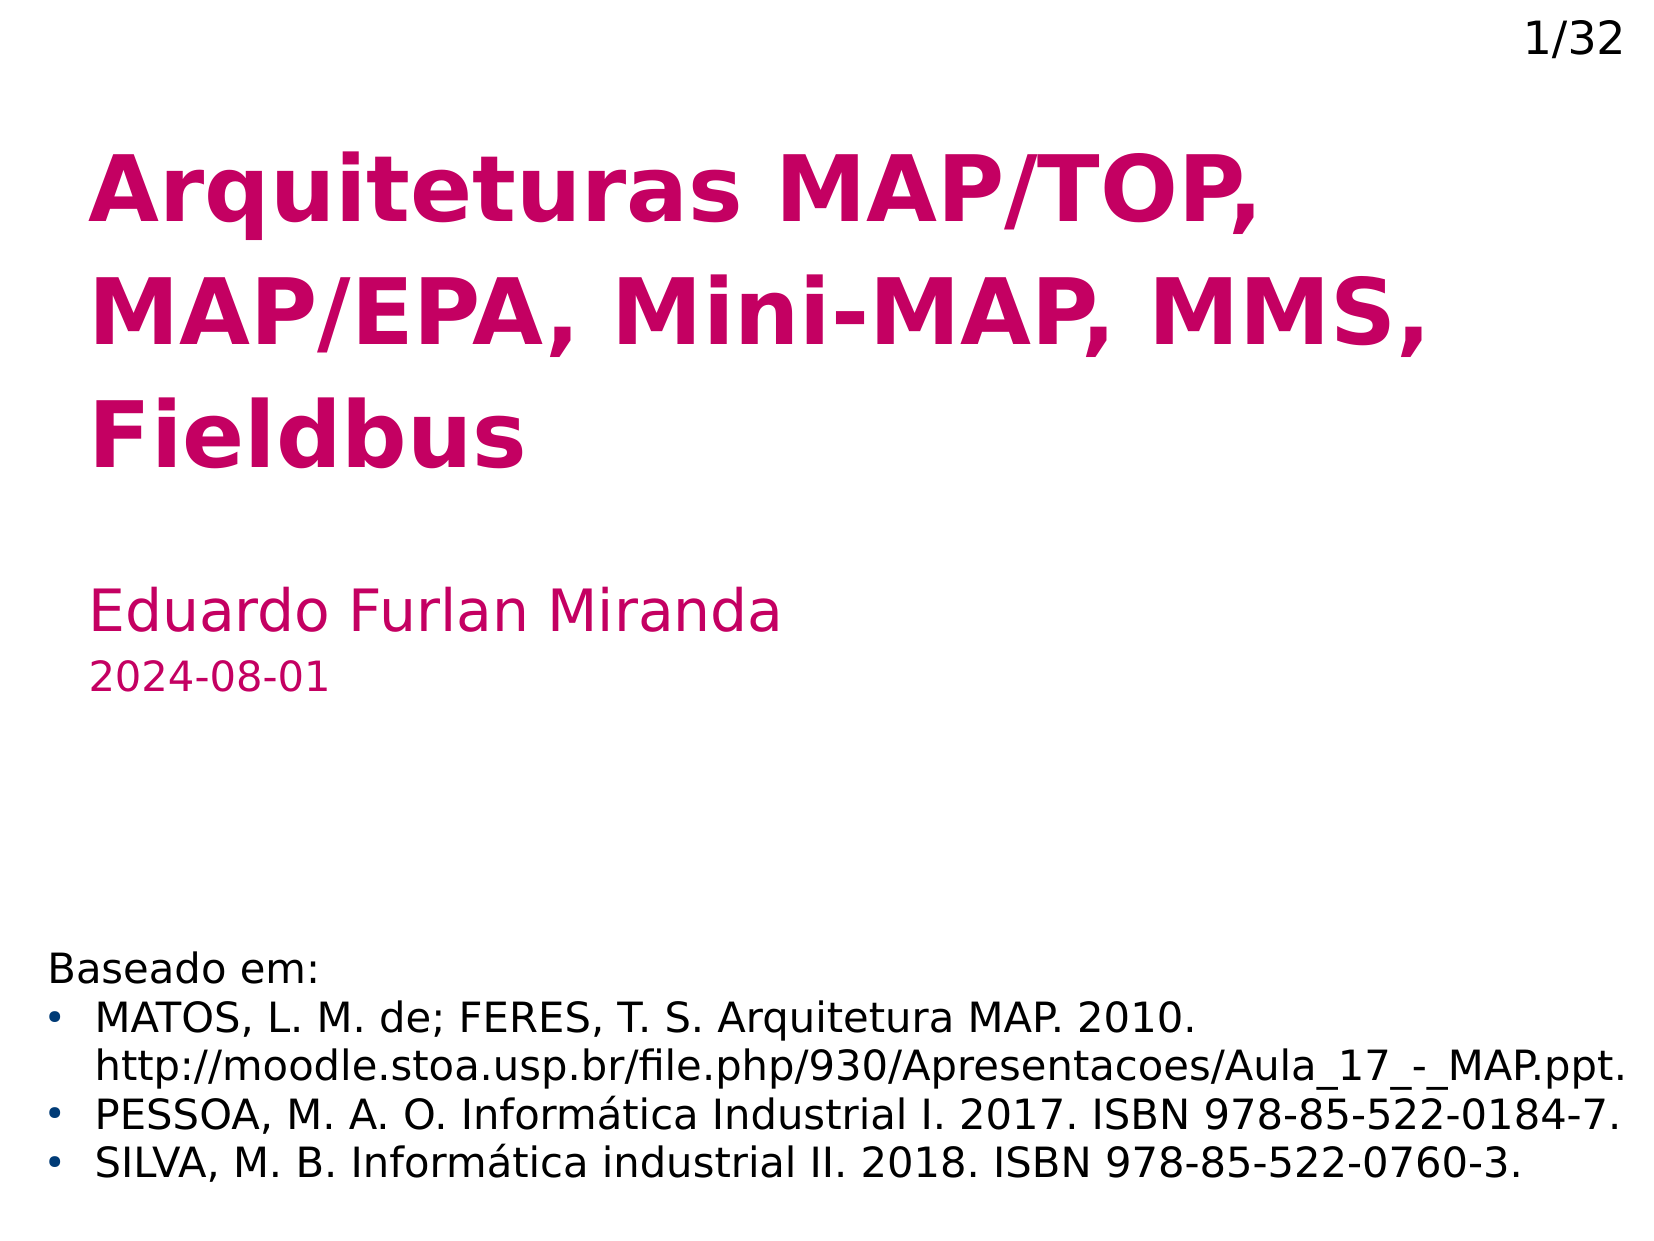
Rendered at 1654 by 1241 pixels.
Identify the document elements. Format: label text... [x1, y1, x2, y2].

list Baseado em: MATOS, L. M. de; FERES, T. S. Arquitetura MAP. 2010. http://moodle.stoa.usp.br/file.php/930/Apresentacoes/Aula_17_-_MAP.ppt. PESSOA, M. A. O. Informática Industrial I. 2017. ISBN 978-85-522-0184-7. SILVA, M. B. Informática industrial II. 2018. ISBN 978-85-522-0760-3. [47, 944, 1654, 1211]
title Arquiteturas MAP/TOP, MAP/EPA, Mini-MAP, MMS, Fieldbus Eduardo Furlan Miranda 2024-08-01 [88, 29, 1565, 792]
